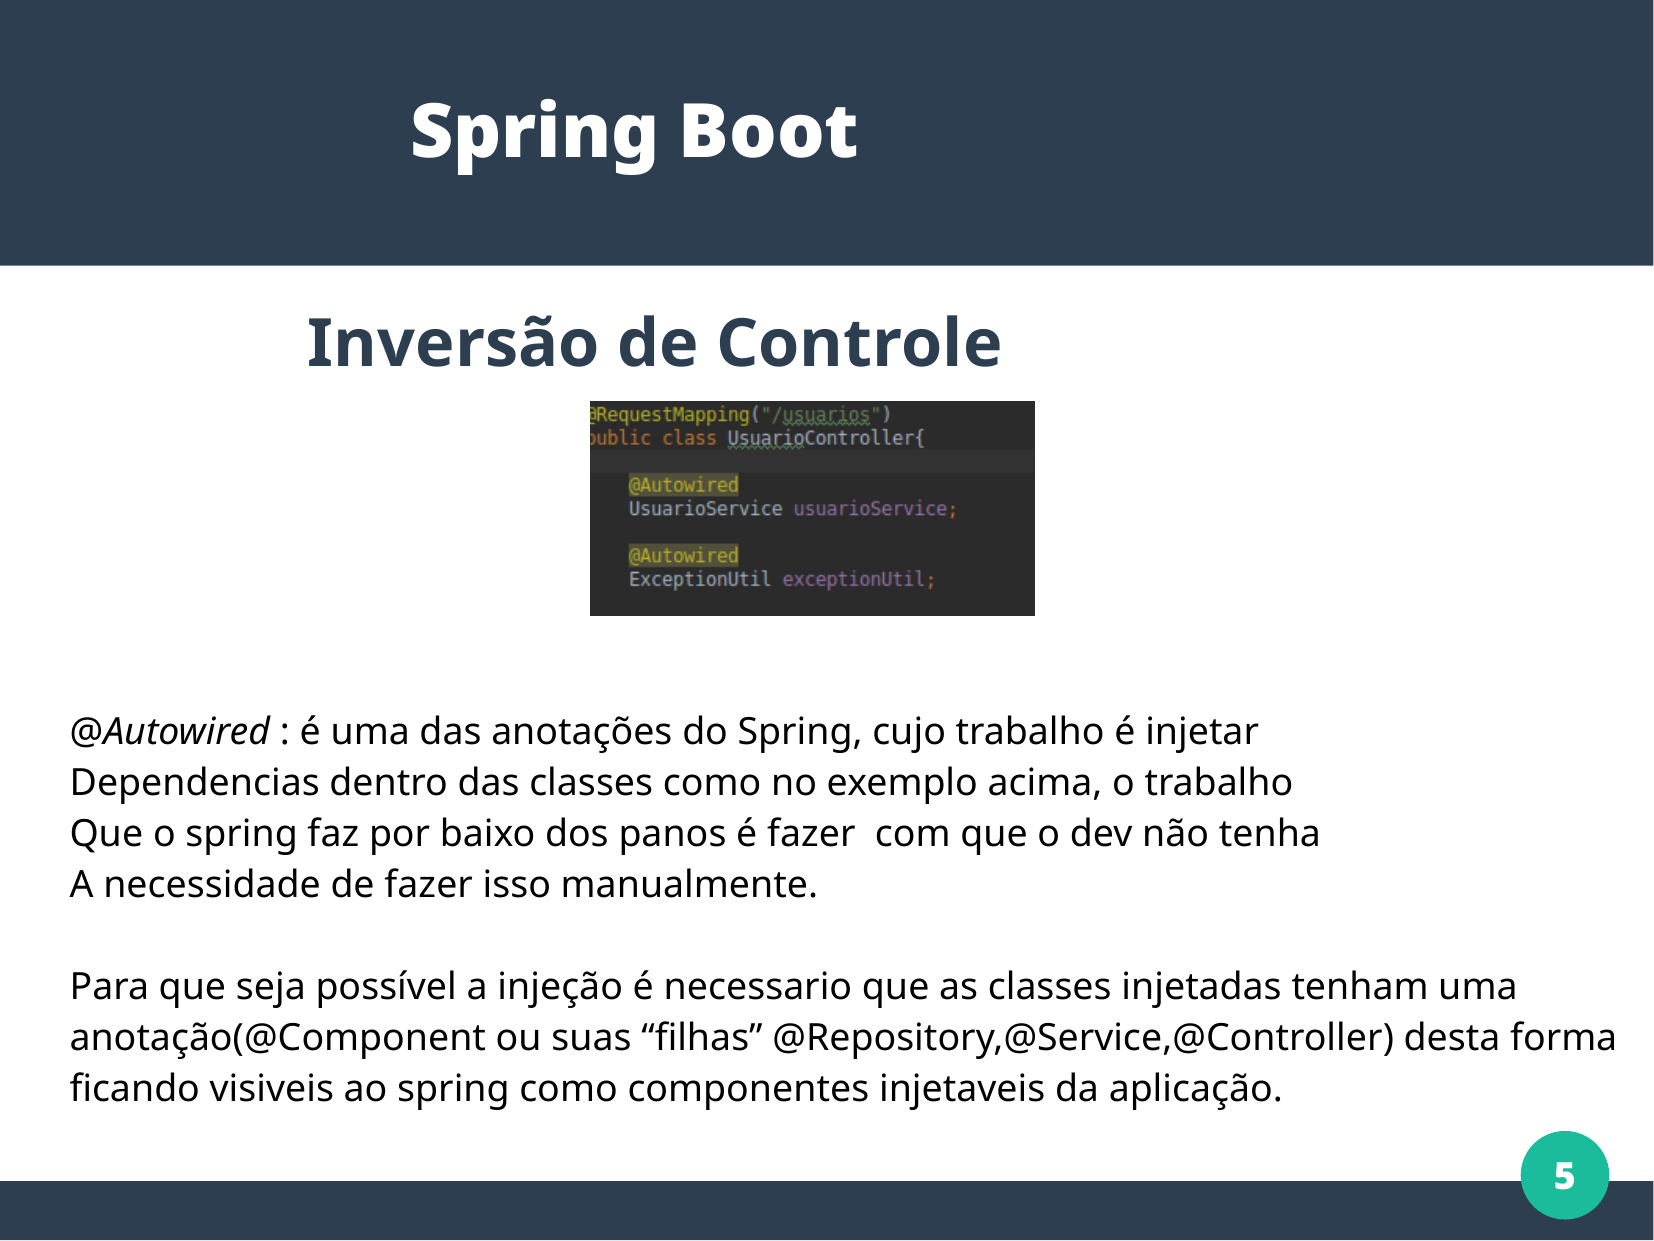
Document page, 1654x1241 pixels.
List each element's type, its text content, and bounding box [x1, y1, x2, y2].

title Spring Boot [59, 49, 1595, 207]
picture [590, 401, 1035, 616]
list Inversão de Controle [47, 295, 1583, 1123]
text_box @Autowired : é uma das anotações do Spring, cujo trabalho é injetar Dependencias dentro das classes como no exemplo acima, o trabalho Que o spring faz por baixo dos panos é fazer com que o dev não tenha A necessidade de fazer isso manualmente. Para que seja possível a injeção é necessario que as classes injetadas tenham uma anotação(@Component ou suas “filhas” @Repository,@Service,@Controller) desta forma ficando visiveis ao spring como componentes injetaveis da aplicação. [54, 696, 1654, 1060]
